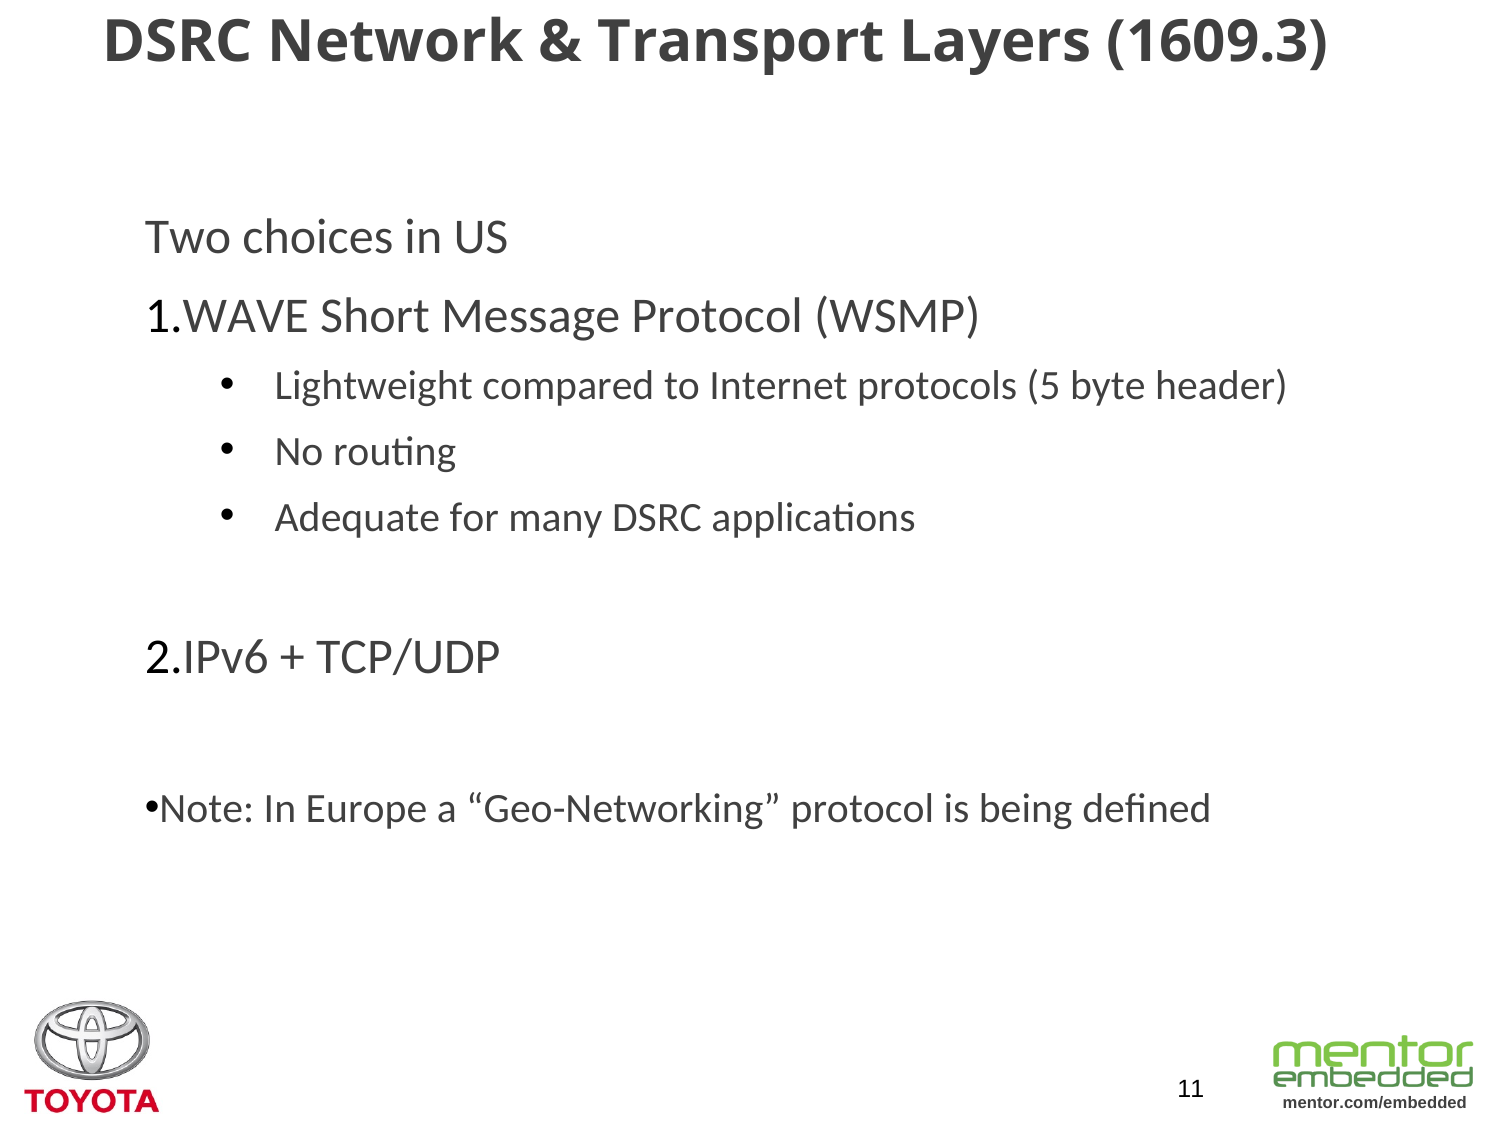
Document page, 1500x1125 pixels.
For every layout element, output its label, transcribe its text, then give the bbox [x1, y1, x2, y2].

picture [24, 998, 130, 1114]
text_box DSRC Network & Transport Layers (1609.3) [87, 0, 1426, 184]
text_box Two choices in US WAVE Short Message Protocol (WSMP) Lightweight compared to Internet protocols (5 byte header) No routing Adequate for many DSRC applications IPv6 + TCP/UDP Note: In Europe a “Geo-Networking” protocol is being defined [130, 196, 1481, 1125]
